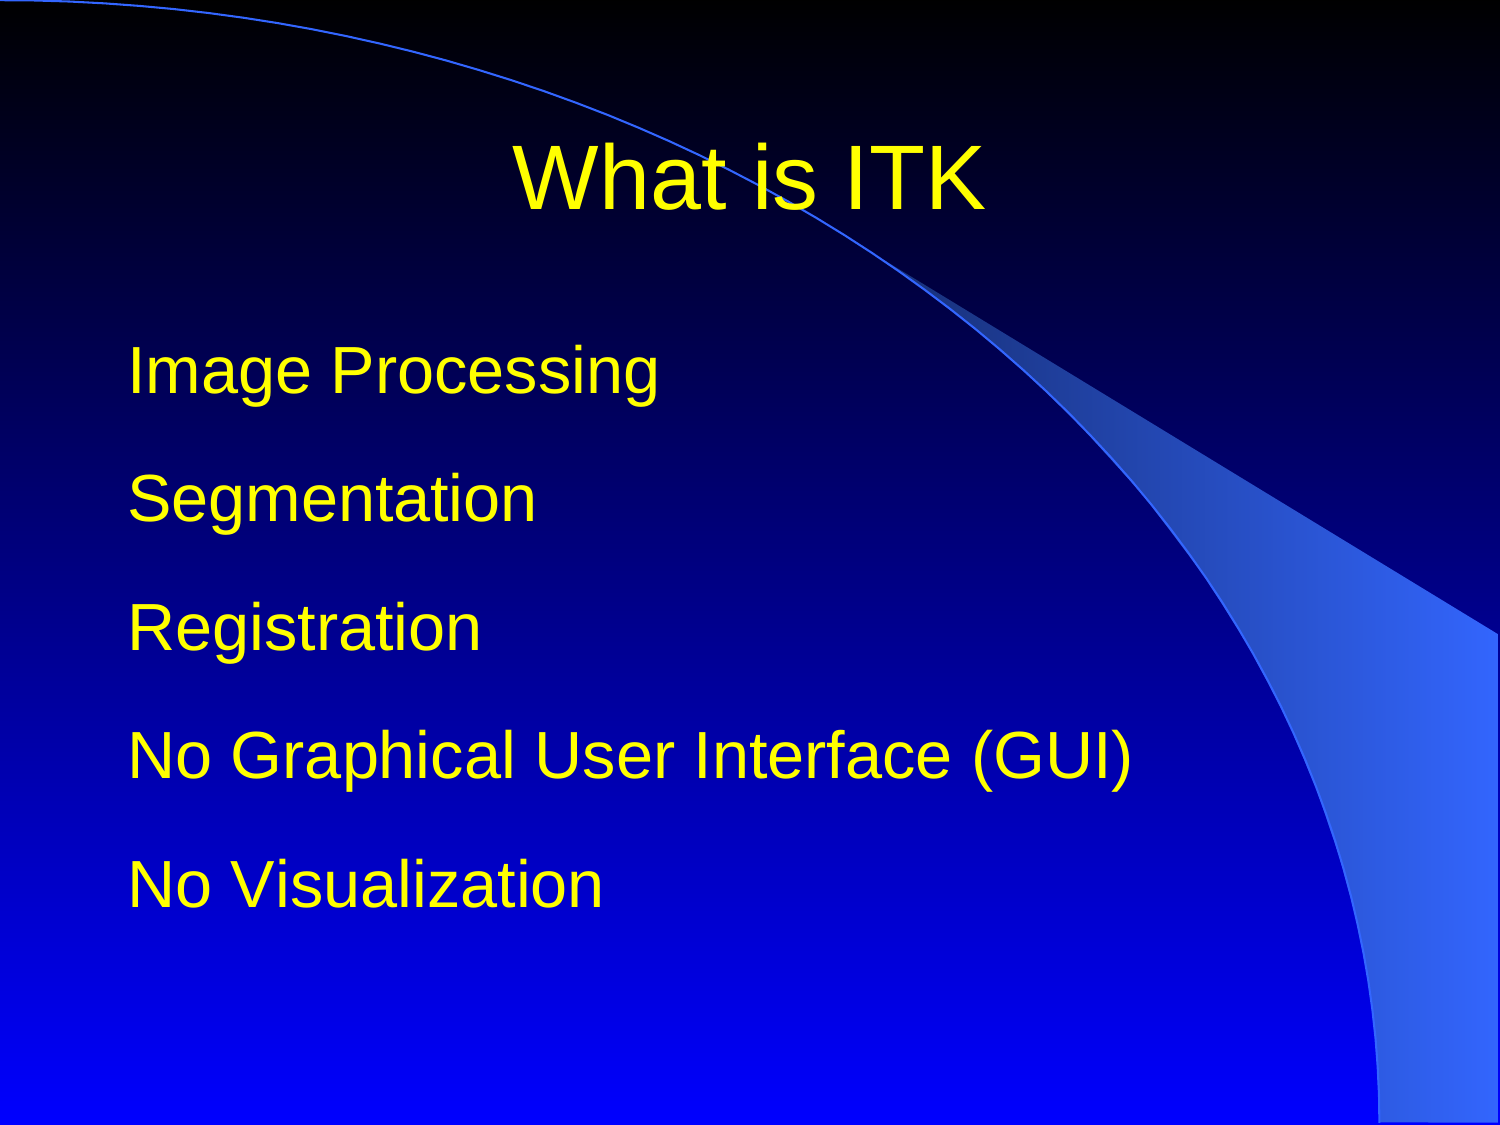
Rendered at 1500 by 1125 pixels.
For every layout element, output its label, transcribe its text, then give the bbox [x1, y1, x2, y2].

title What is ITK [112, 87, 1388, 276]
list Image Processing Segmentation Registration No Graphical User Interface (GUI) No Visualization [112, 299, 1450, 1051]
